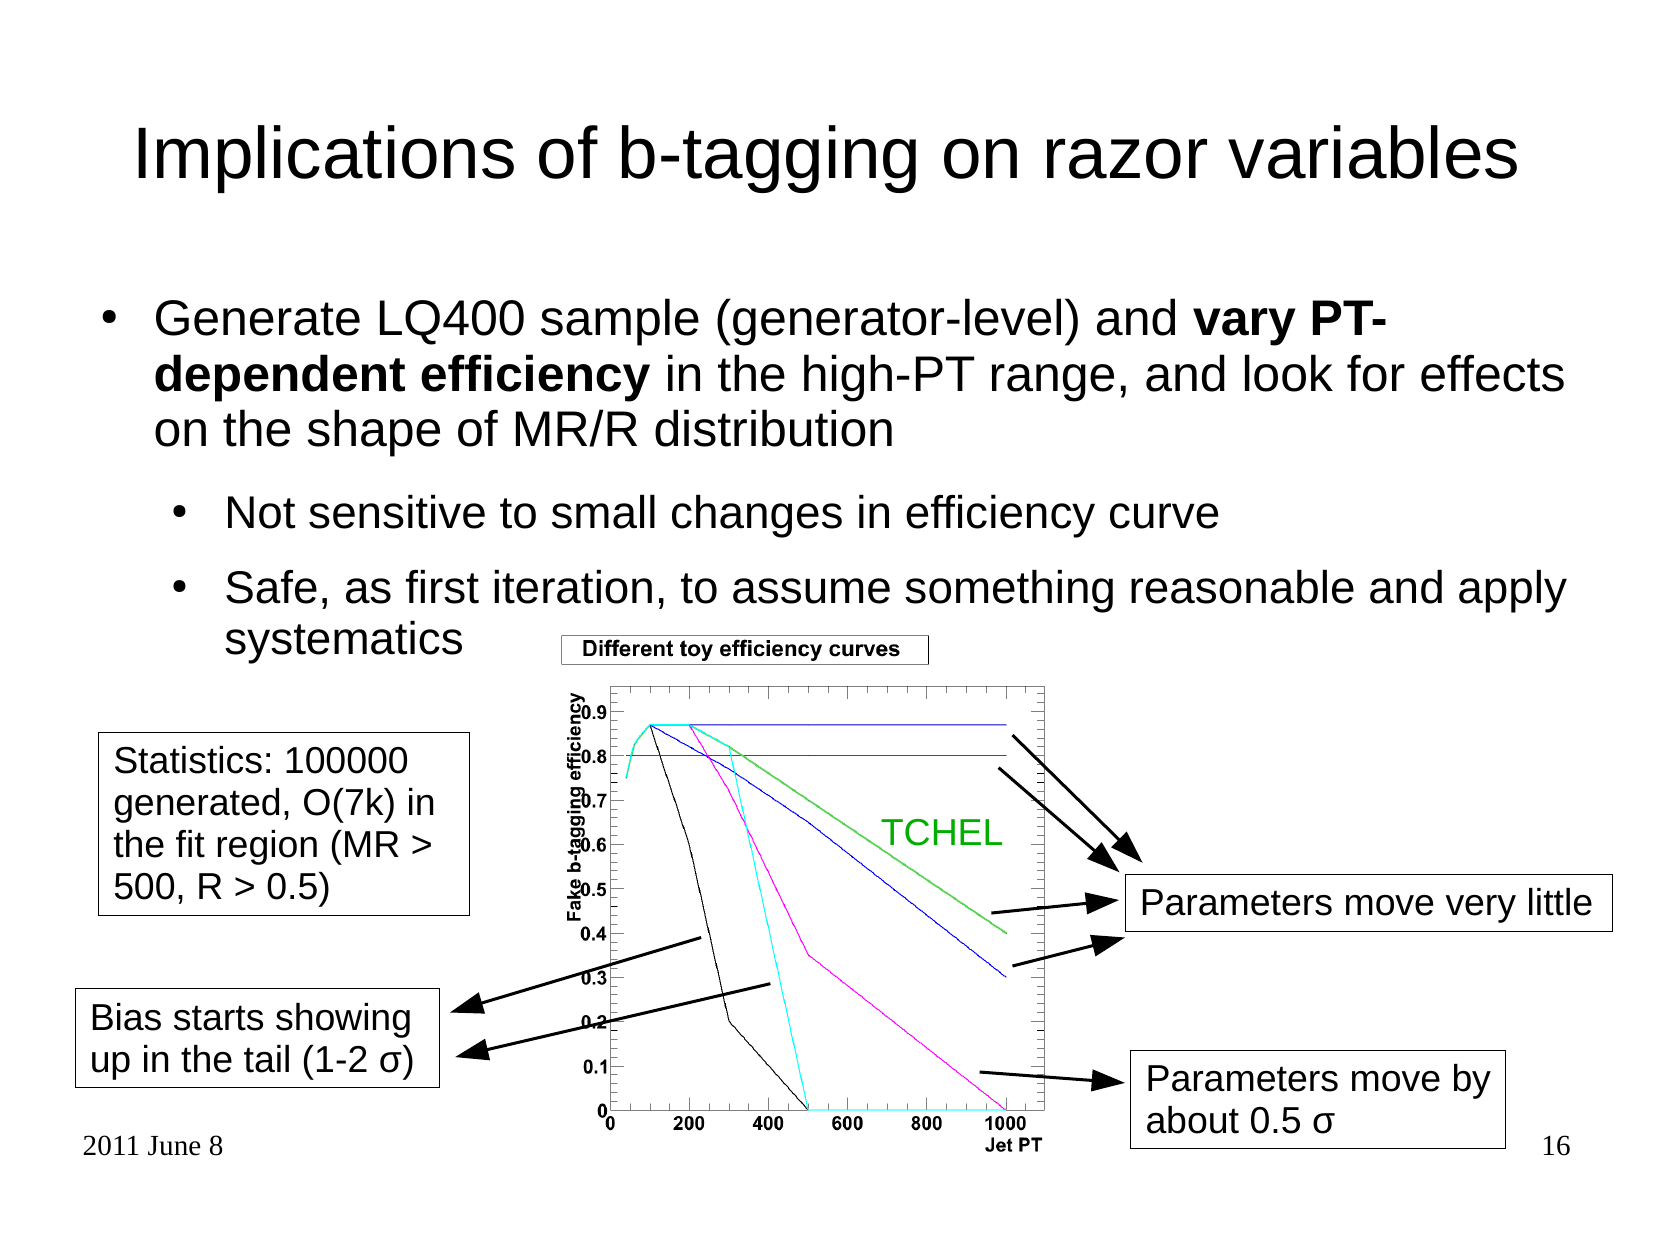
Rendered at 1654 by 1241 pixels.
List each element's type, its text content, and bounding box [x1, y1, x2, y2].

text_box TCHEL [866, 804, 1019, 862]
text_box Bias starts showing up in the tail (1-2 σ) [75, 988, 440, 1088]
text_box Parameters move very little [1125, 874, 1613, 932]
title Implications of b-tagging on razor variables [82, 56, 1571, 250]
picture [556, 633, 1098, 1163]
list Generate LQ400 sample (generator-level) and vary PT-dependent efficiency in the high-PT range, and look for effects on the shape of MR/R distribution Not sensitive to small changes in efficiency curve Safe, as first iteration, to assume something reasonable and apply systematics [82, 290, 1571, 1094]
text_box Statistics: 100000 generated, O(7k) in the fit region (MR > 500, R > 0.5) [98, 732, 470, 916]
text_box Parameters move by about 0.5 σ [1130, 1050, 1506, 1149]
